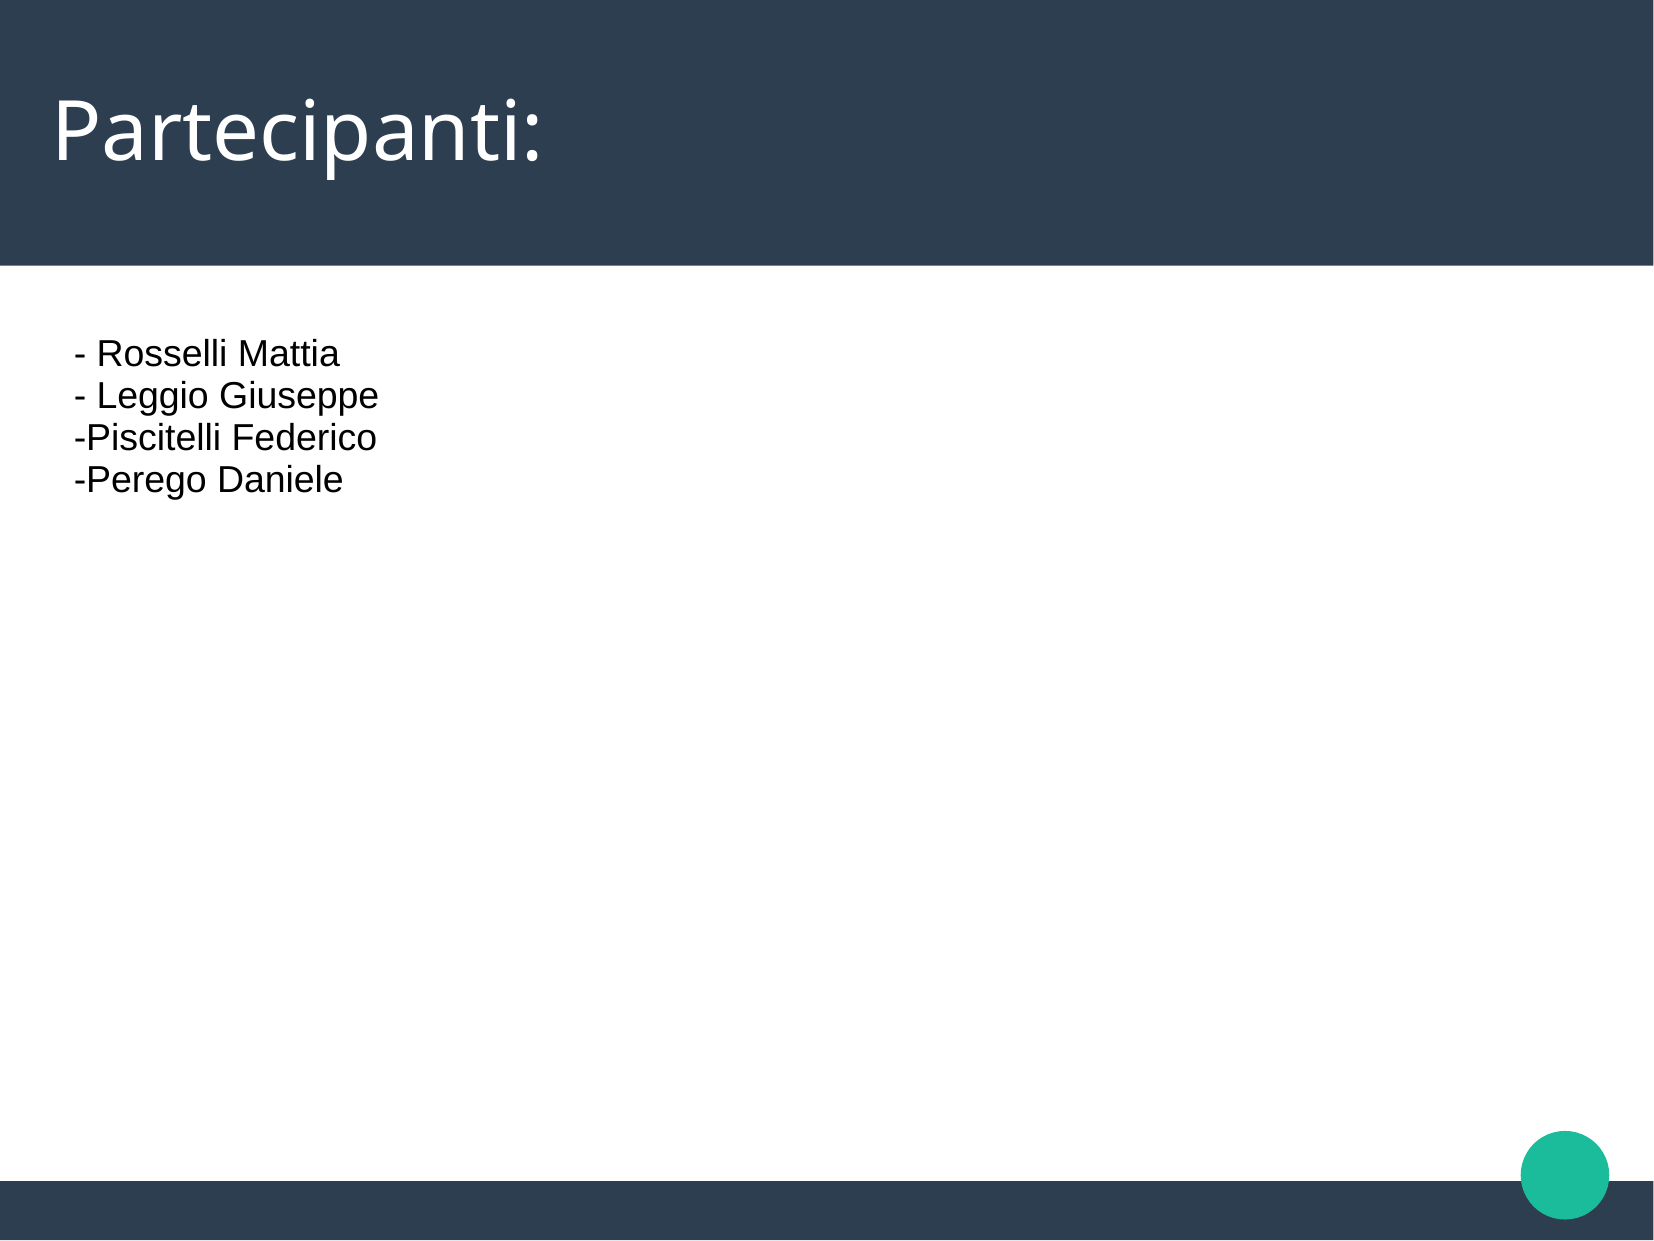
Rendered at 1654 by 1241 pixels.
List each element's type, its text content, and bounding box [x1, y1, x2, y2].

text_box - Rosselli Mattia - Leggio Giuseppe -Piscitelli Federico -Perego Daniele [59, 324, 1388, 508]
subtitle Partecipanti: [29, 59, 1152, 198]
